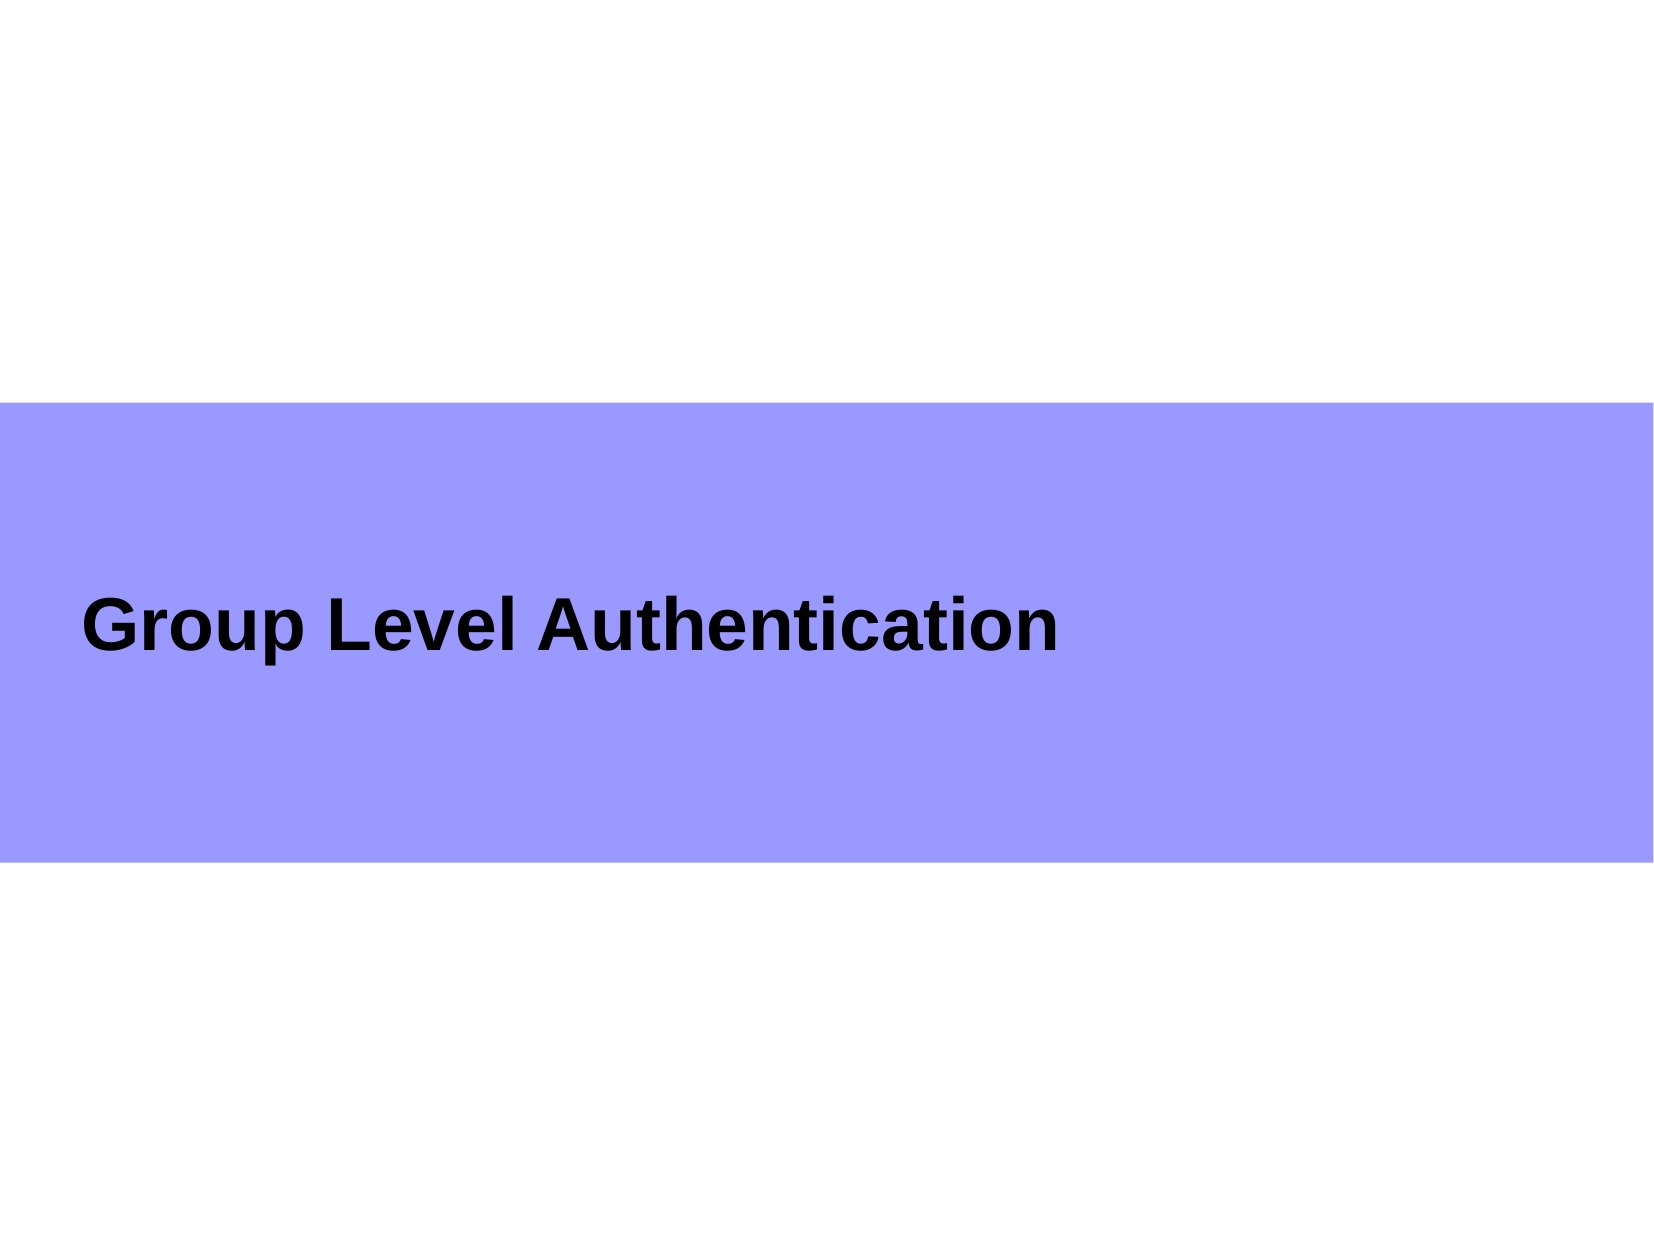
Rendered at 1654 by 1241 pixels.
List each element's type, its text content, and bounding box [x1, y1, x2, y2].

text_box Group Level Authentication [67, 578, 1530, 772]
